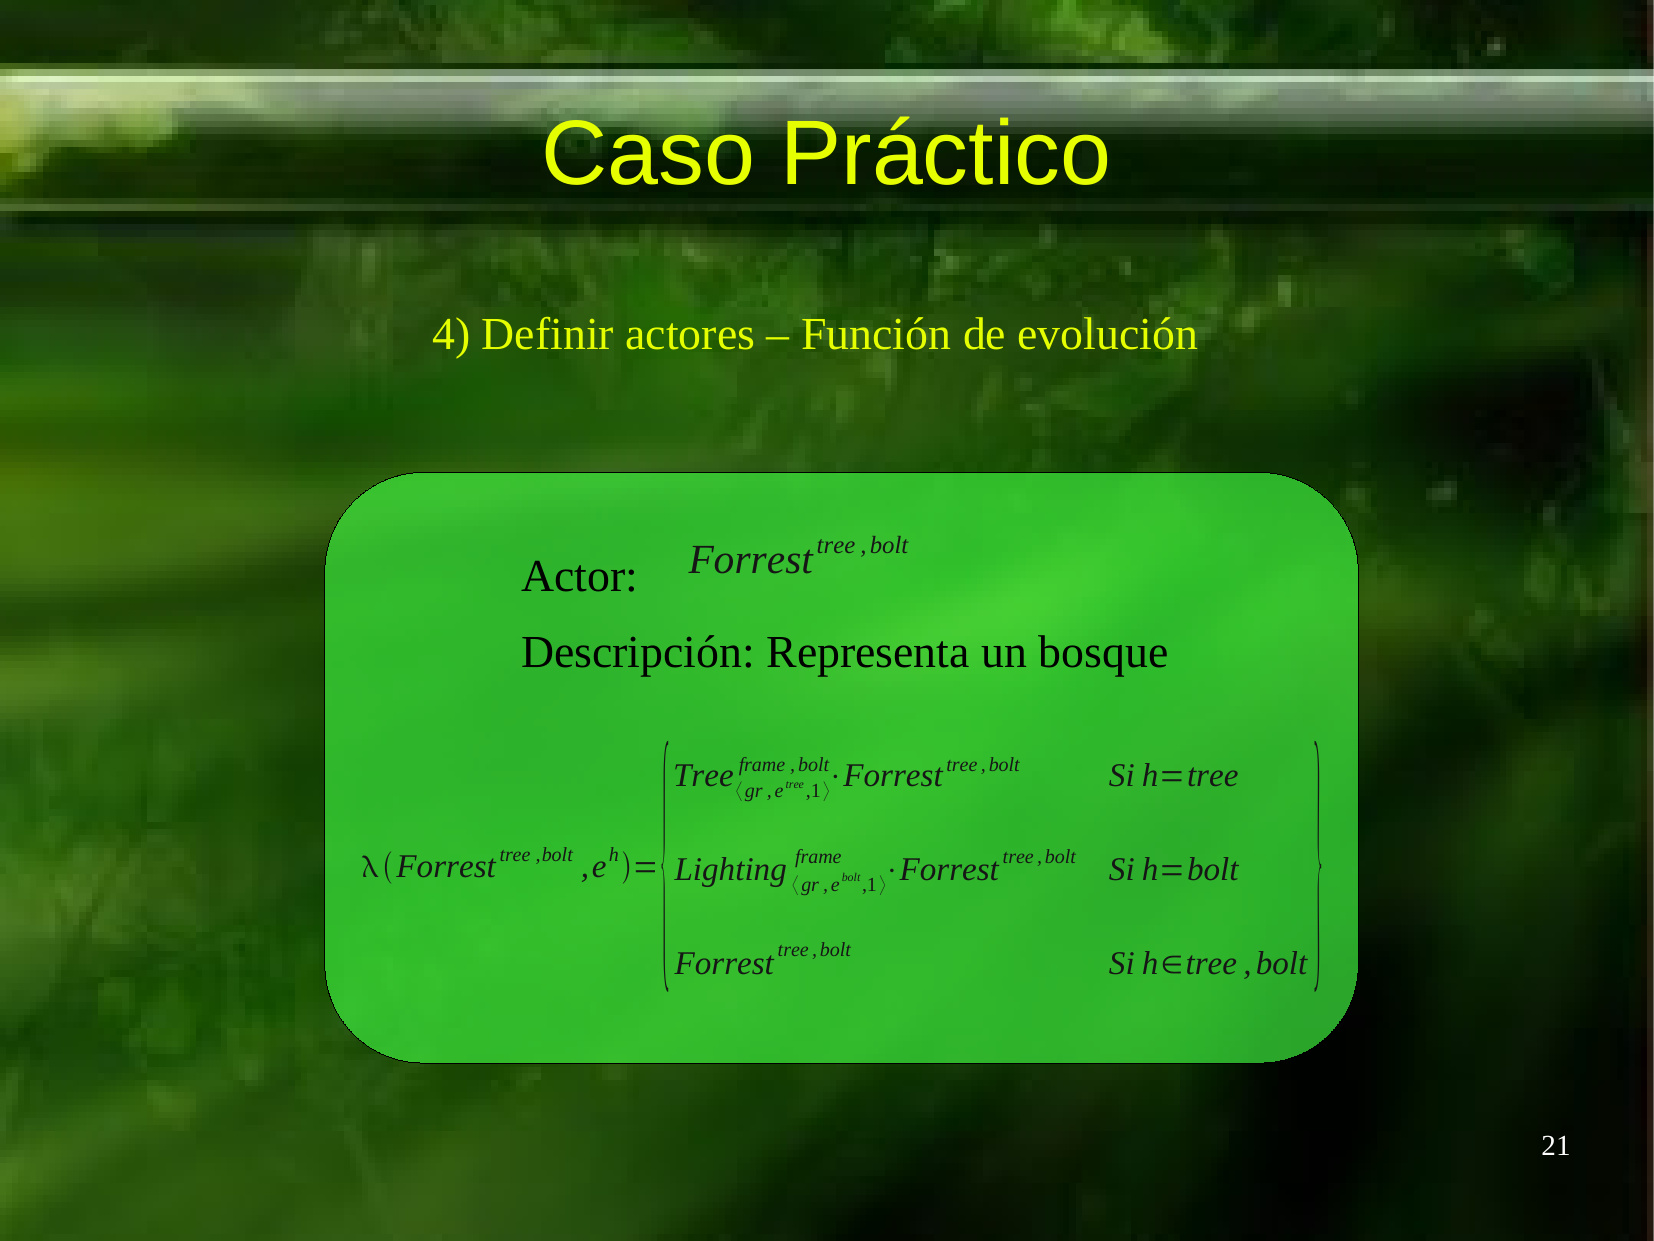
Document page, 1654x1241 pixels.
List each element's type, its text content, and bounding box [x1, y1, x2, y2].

text_box Actor: Descripción: Representa un bosque [506, 523, 1270, 680]
chart [679, 531, 915, 584]
text_box 4) Definir actores – Función de evolución [383, 288, 1248, 355]
text_box [324, 472, 1359, 1064]
chart [354, 738, 1332, 993]
picture [0, 0, 1654, 1241]
title Caso Práctico [82, 56, 1571, 250]
